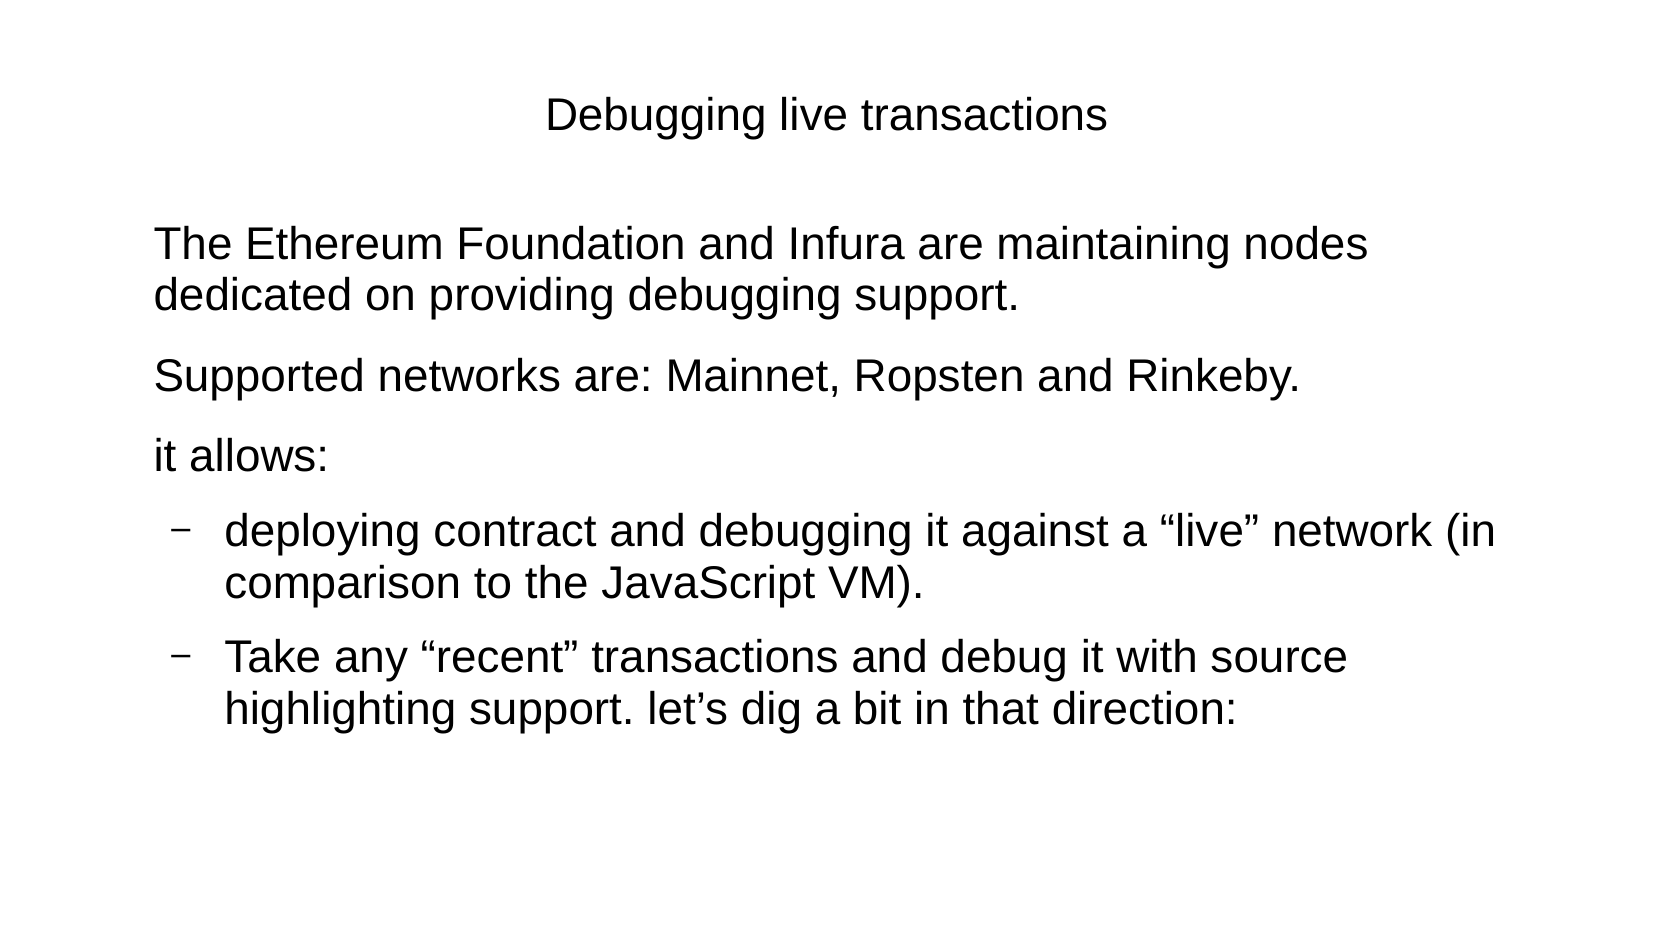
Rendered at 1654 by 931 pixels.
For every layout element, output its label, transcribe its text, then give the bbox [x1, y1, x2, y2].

list The Ethereum Foundation and Infura are maintaining nodes dedicated on providing debugging support. Supported networks are: Mainnet, Ropsten and Rinkeby. it allows: deploying contract and debugging it against a “live” network (in comparison to the JavaScript VM). Take any “recent” transactions and debug it with source highlighting support. let’s dig a bit in that direction: [82, 217, 1571, 758]
title Debugging live transactions [82, 37, 1571, 193]
